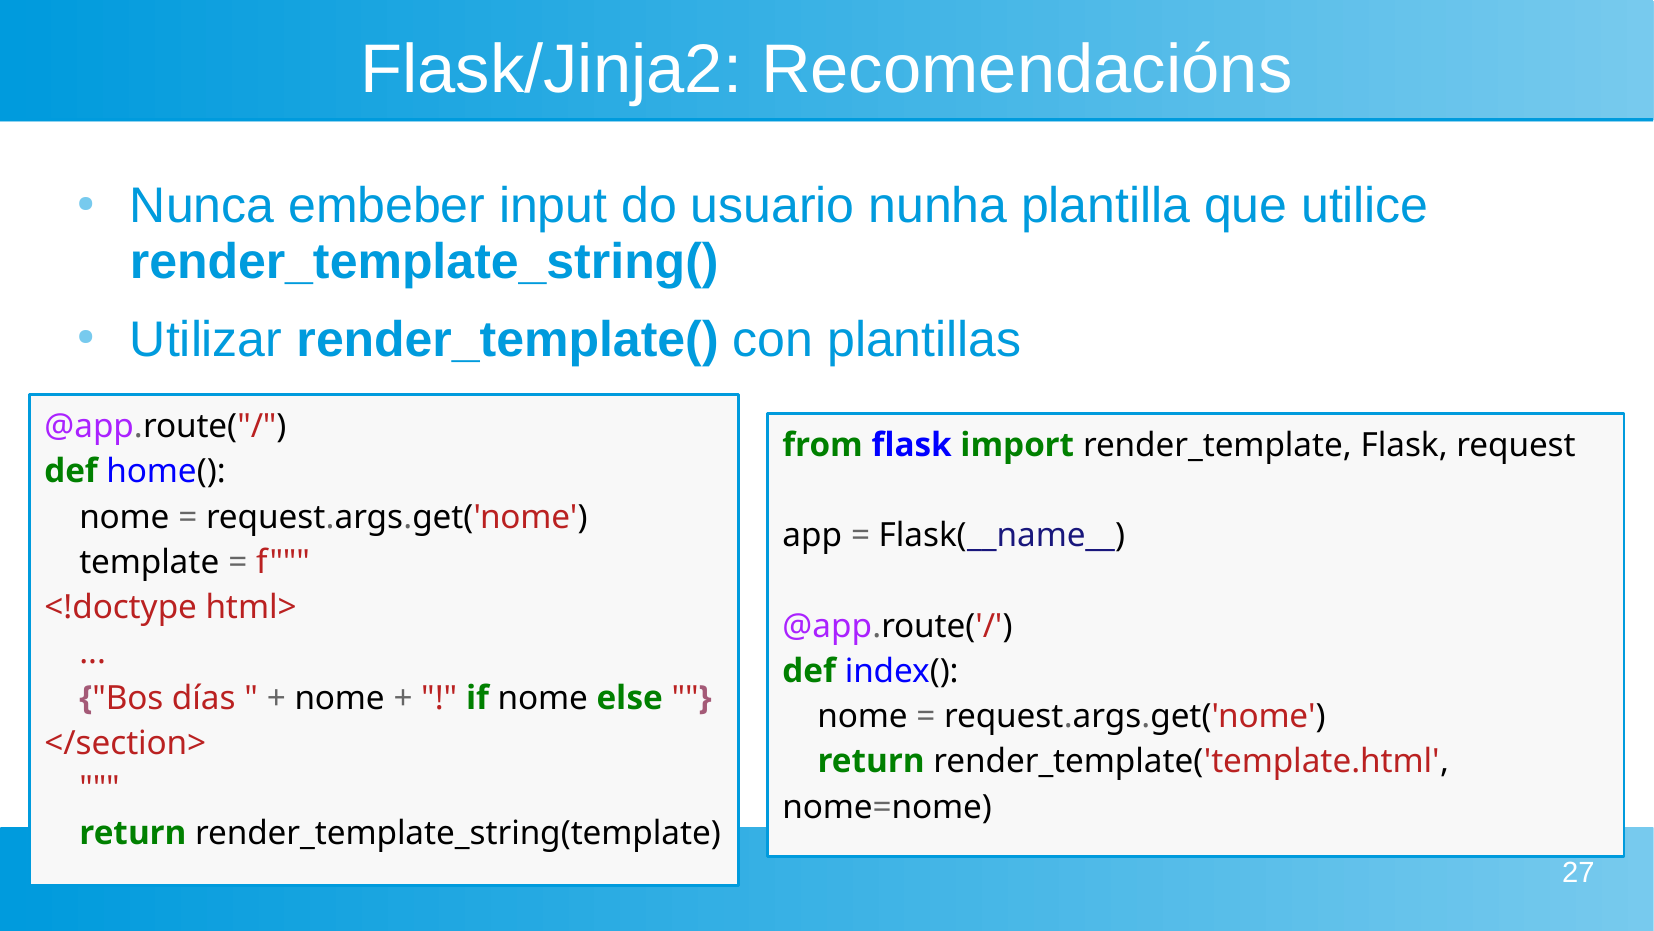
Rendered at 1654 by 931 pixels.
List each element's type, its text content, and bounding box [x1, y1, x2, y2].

list Nunca embeber input do usuario nunha plantilla que utilice render_template_string() Utilizar render_template() con plantillas [59, 177, 1595, 768]
title Flask/Jinja2: Recomendacións [59, 29, 1595, 108]
text_box from flask import render_template, Flask, request app = Flask(__name__) @app.route('/') def index(): nome = request.args.get('nome') return render_template('template.html', nome=nome) [767, 413, 1625, 857]
text_box @app.route("/") def home(): nome = request.args.get('nome') template = f""" <!doctype html> ... {"Bos días " + nome + "!" if nome else ""} </section> """ return render_template_string(template) [29, 394, 739, 886]
